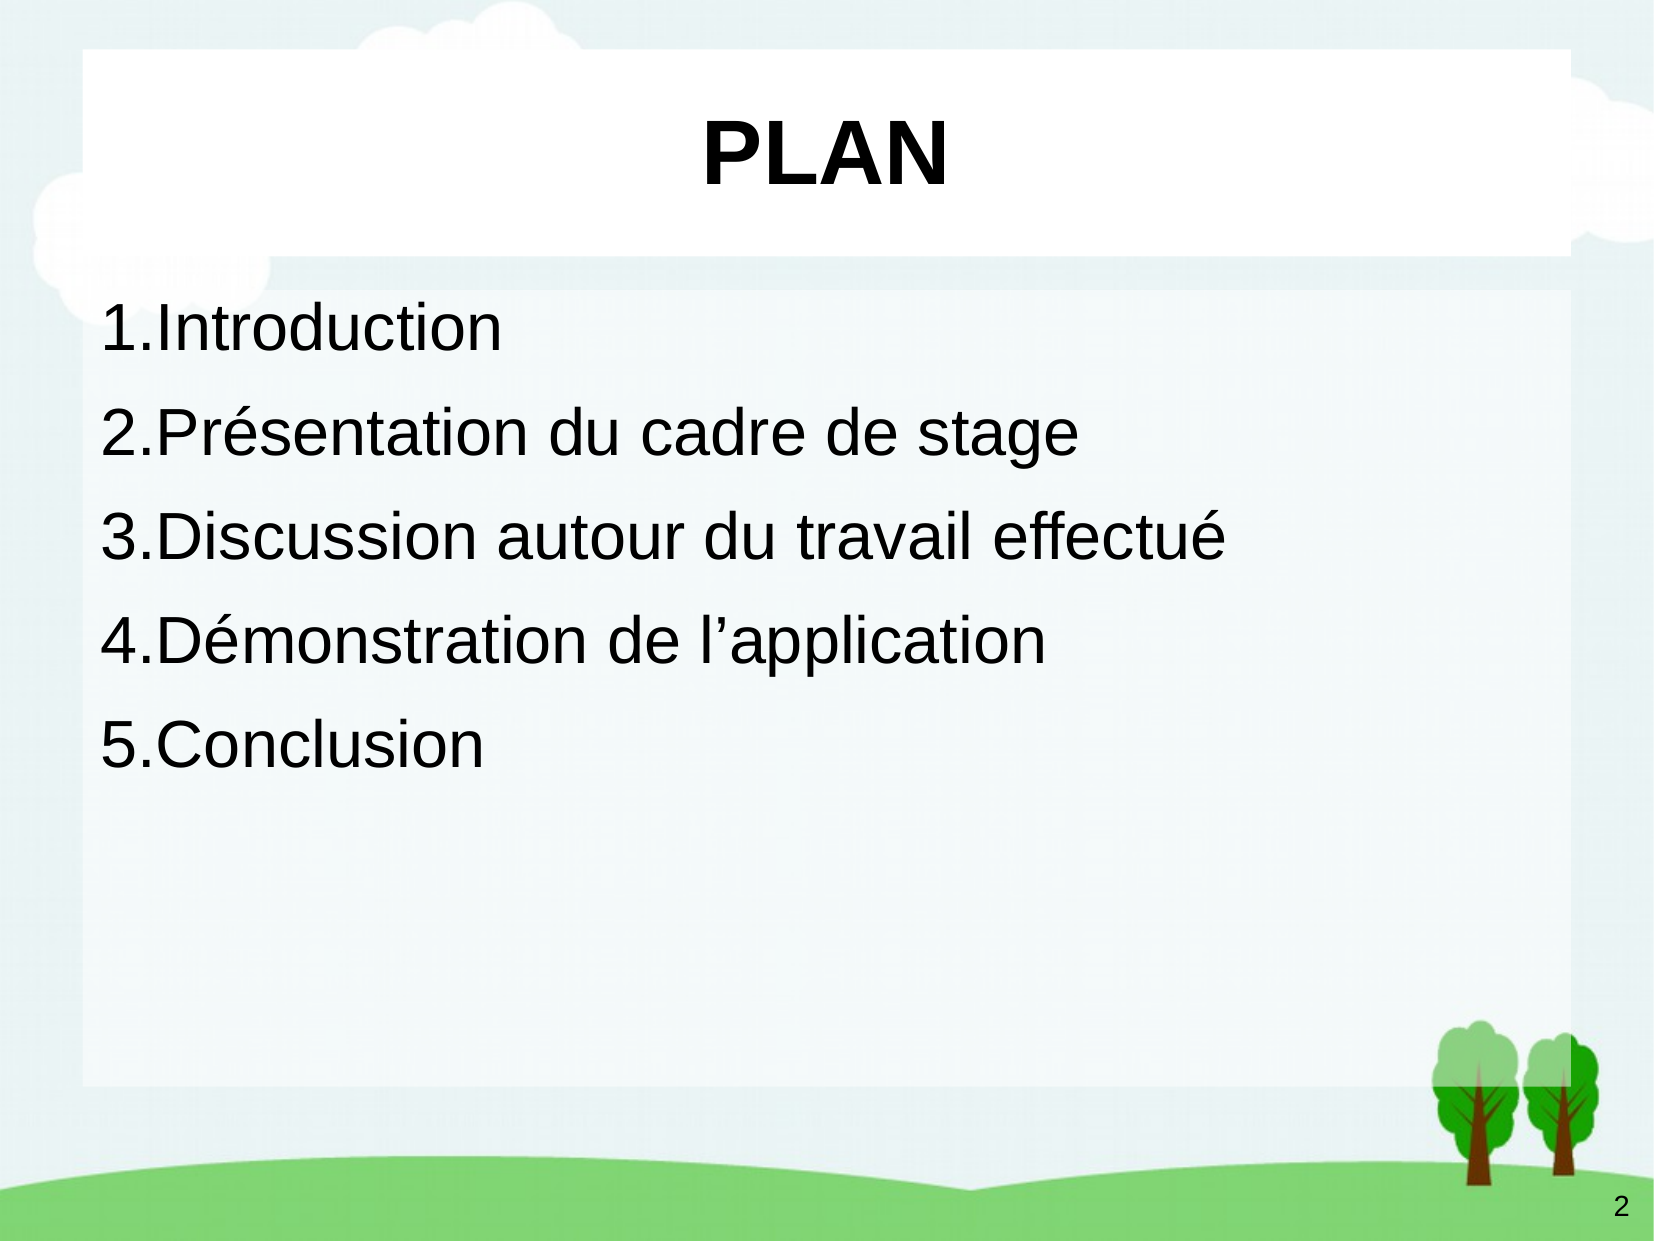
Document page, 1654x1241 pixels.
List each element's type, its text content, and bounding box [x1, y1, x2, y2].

picture [0, 0, 1654, 1241]
title PLAN [82, 49, 1571, 257]
list Introduction Présentation du cadre de stage Discussion autour du travail effectué Démonstration de l’application Conclusion [82, 290, 1571, 1087]
